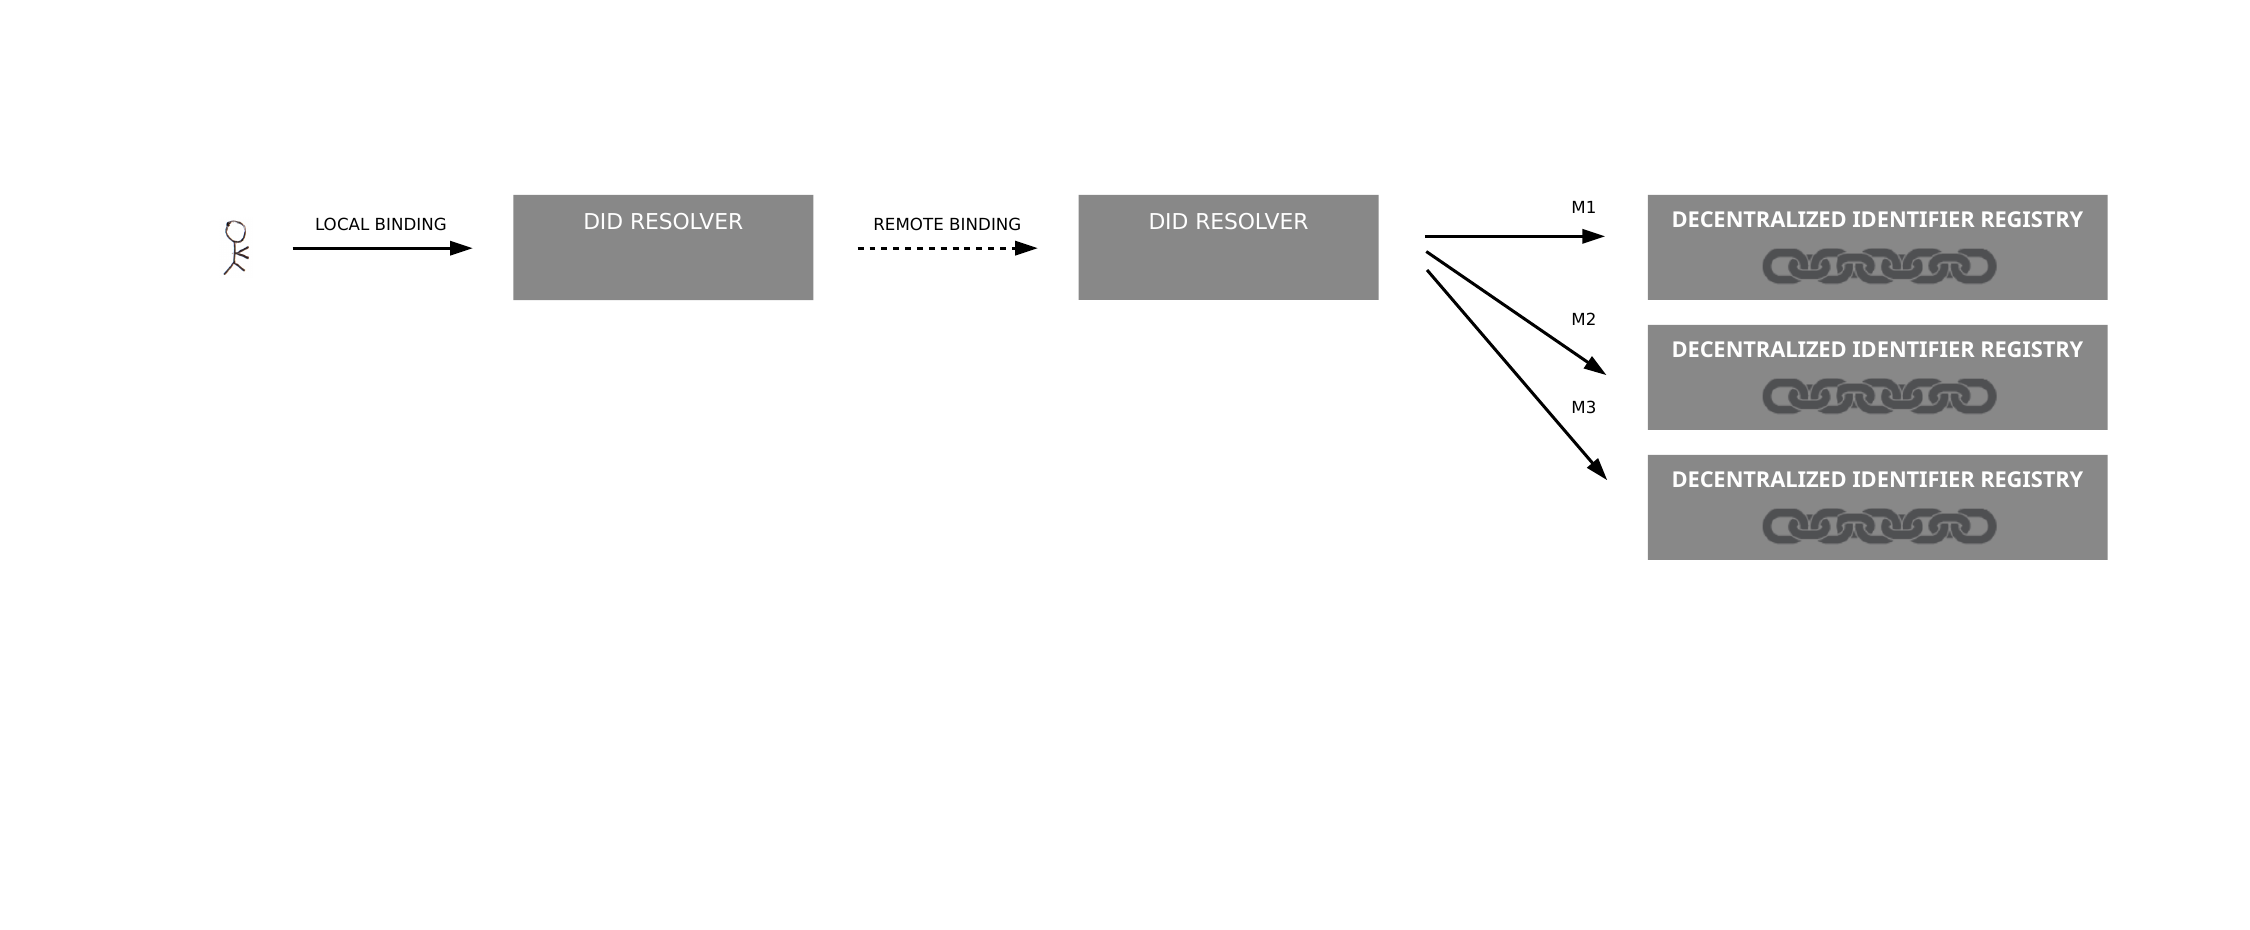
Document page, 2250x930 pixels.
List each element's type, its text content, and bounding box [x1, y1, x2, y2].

picture [1748, 368, 2007, 423]
text_box M3 [1556, 391, 1618, 439]
text_box DECENTRALIZED IDENTIFIER REGISTRY [1647, 324, 2108, 430]
text_box M1 [1556, 190, 1618, 238]
text_box DID RESOLVER [513, 194, 814, 301]
text_box DECENTRALIZED IDENTIFIER REGISTRY [1647, 194, 2108, 300]
picture [1748, 238, 2007, 293]
text_box REMOTE BINDING [858, 207, 1037, 255]
text_box LOCAL BINDING [300, 207, 465, 255]
text_box DECENTRALIZED IDENTIFIER REGISTRY [1647, 454, 2108, 560]
text_box DID RESOLVER [1078, 194, 1379, 300]
picture [219, 217, 253, 278]
picture [1748, 498, 2007, 553]
text_box M2 [1556, 302, 1618, 350]
